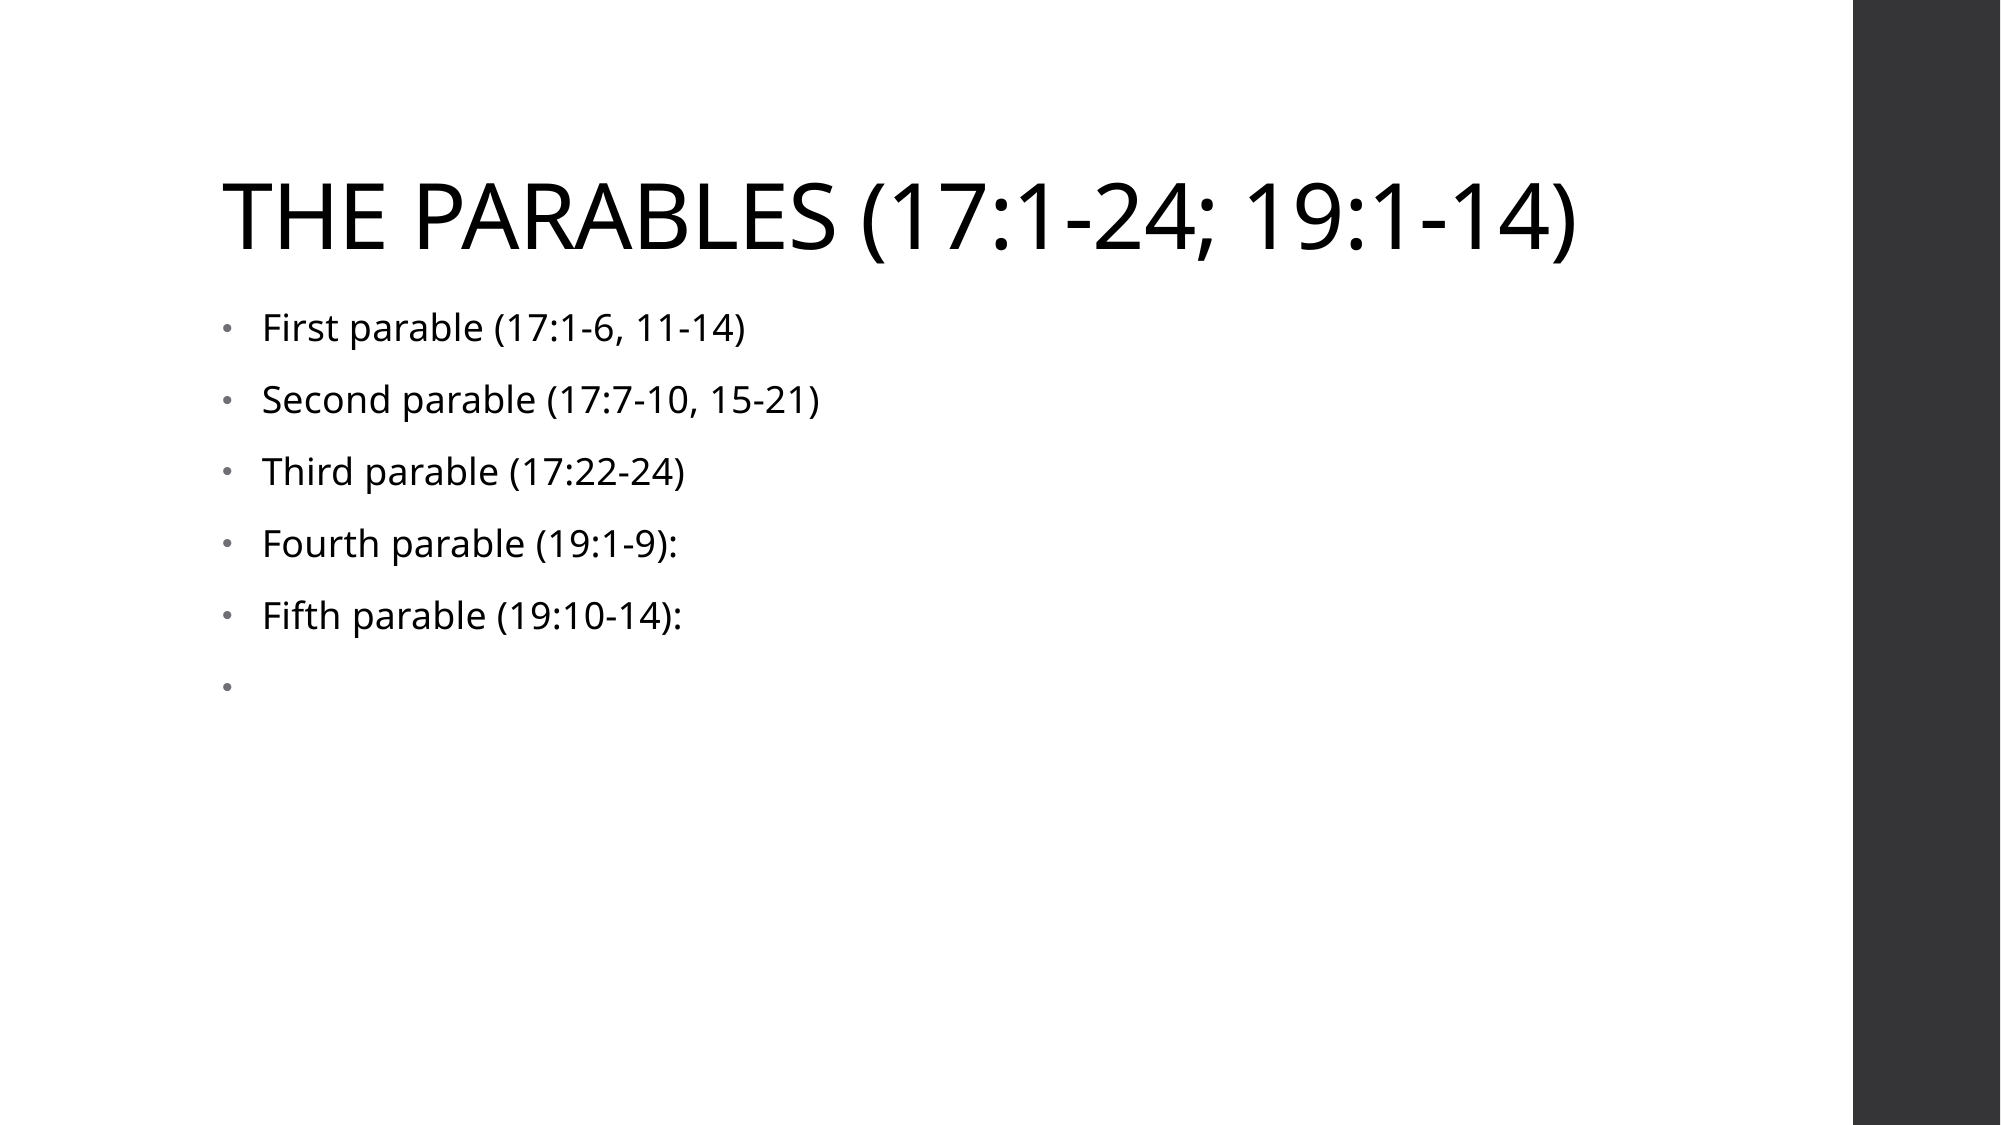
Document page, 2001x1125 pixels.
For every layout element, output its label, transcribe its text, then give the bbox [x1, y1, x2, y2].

title THE PARABLES (17:1-24; 19:1-14) [206, 60, 1797, 278]
list First parable (17:1-6, 11-14) Second parable (17:7-10, 15-21) Third parable (17:22-24) Fourth parable (19:1-9): Fifth parable (19:10-14): [206, 299, 1617, 1014]
